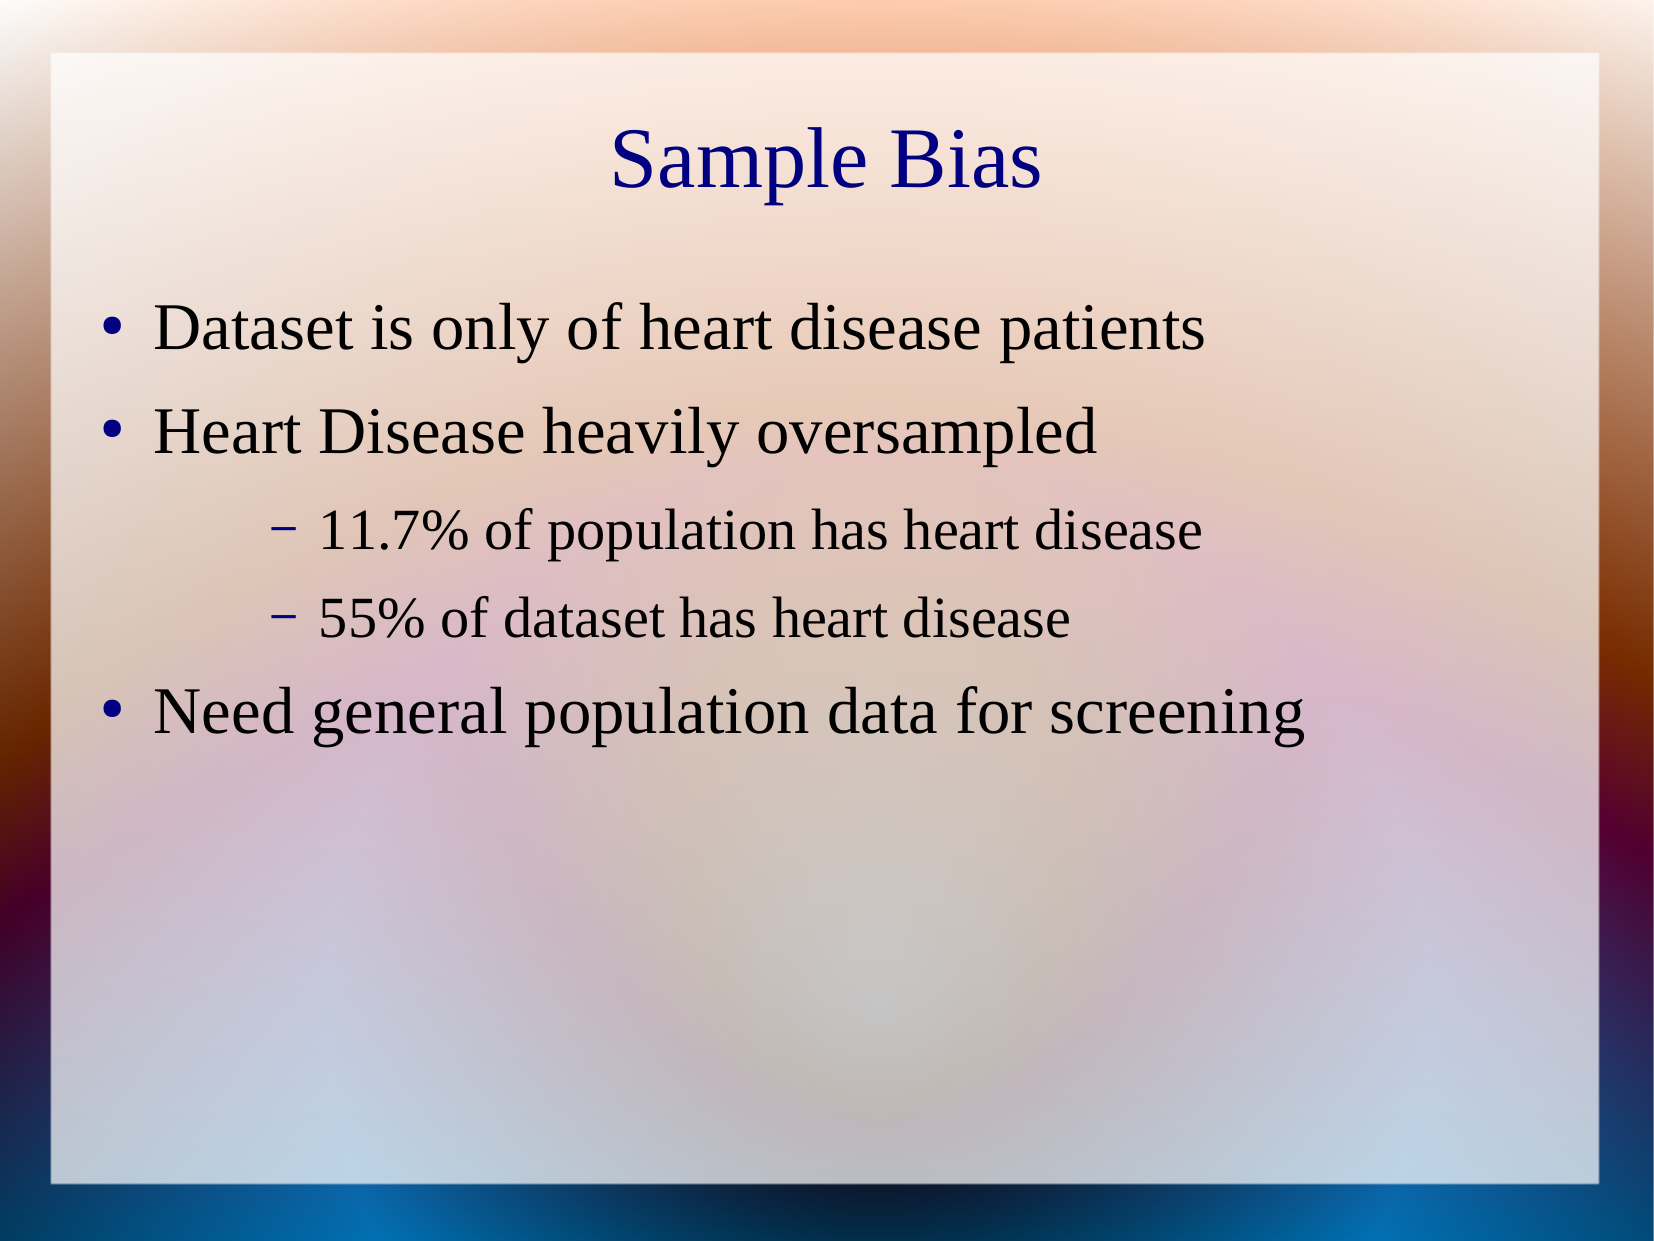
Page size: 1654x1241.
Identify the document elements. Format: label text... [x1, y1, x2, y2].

title Sample Bias [82, 55, 1571, 263]
picture [0, 0, 1654, 1241]
list Dataset is only of heart disease patients Heart Disease heavily oversampled 11.7% of population has heart disease 55% of dataset has heart disease Need general population data for screening [82, 290, 1571, 1034]
